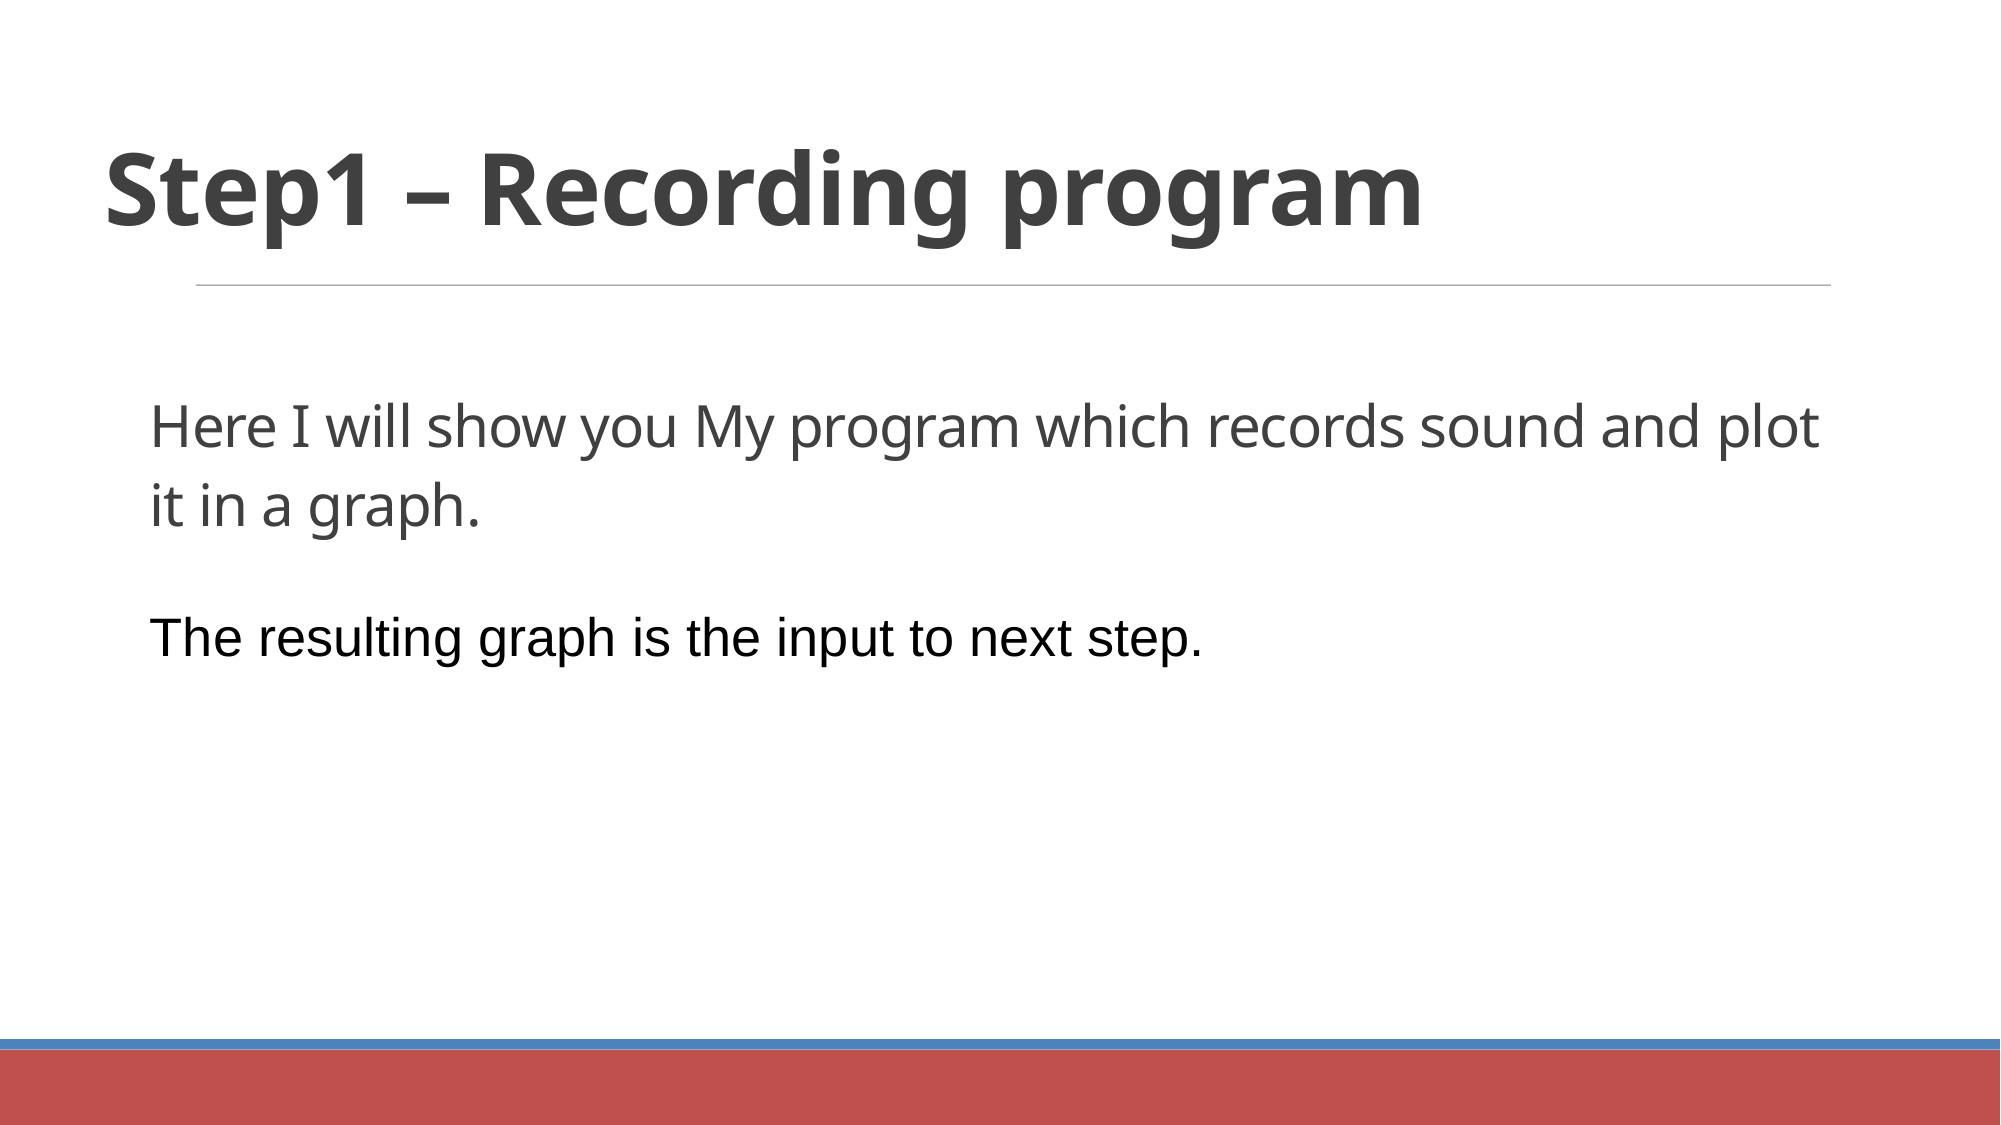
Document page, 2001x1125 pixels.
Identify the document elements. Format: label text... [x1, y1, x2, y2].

text_box Here I will show you My program which records sound and plot it in a graph. [135, 377, 1958, 528]
text_box Step1 – Recording program [90, 15, 1740, 253]
text_box The resulting graph is the input to next step. [135, 600, 1221, 676]
